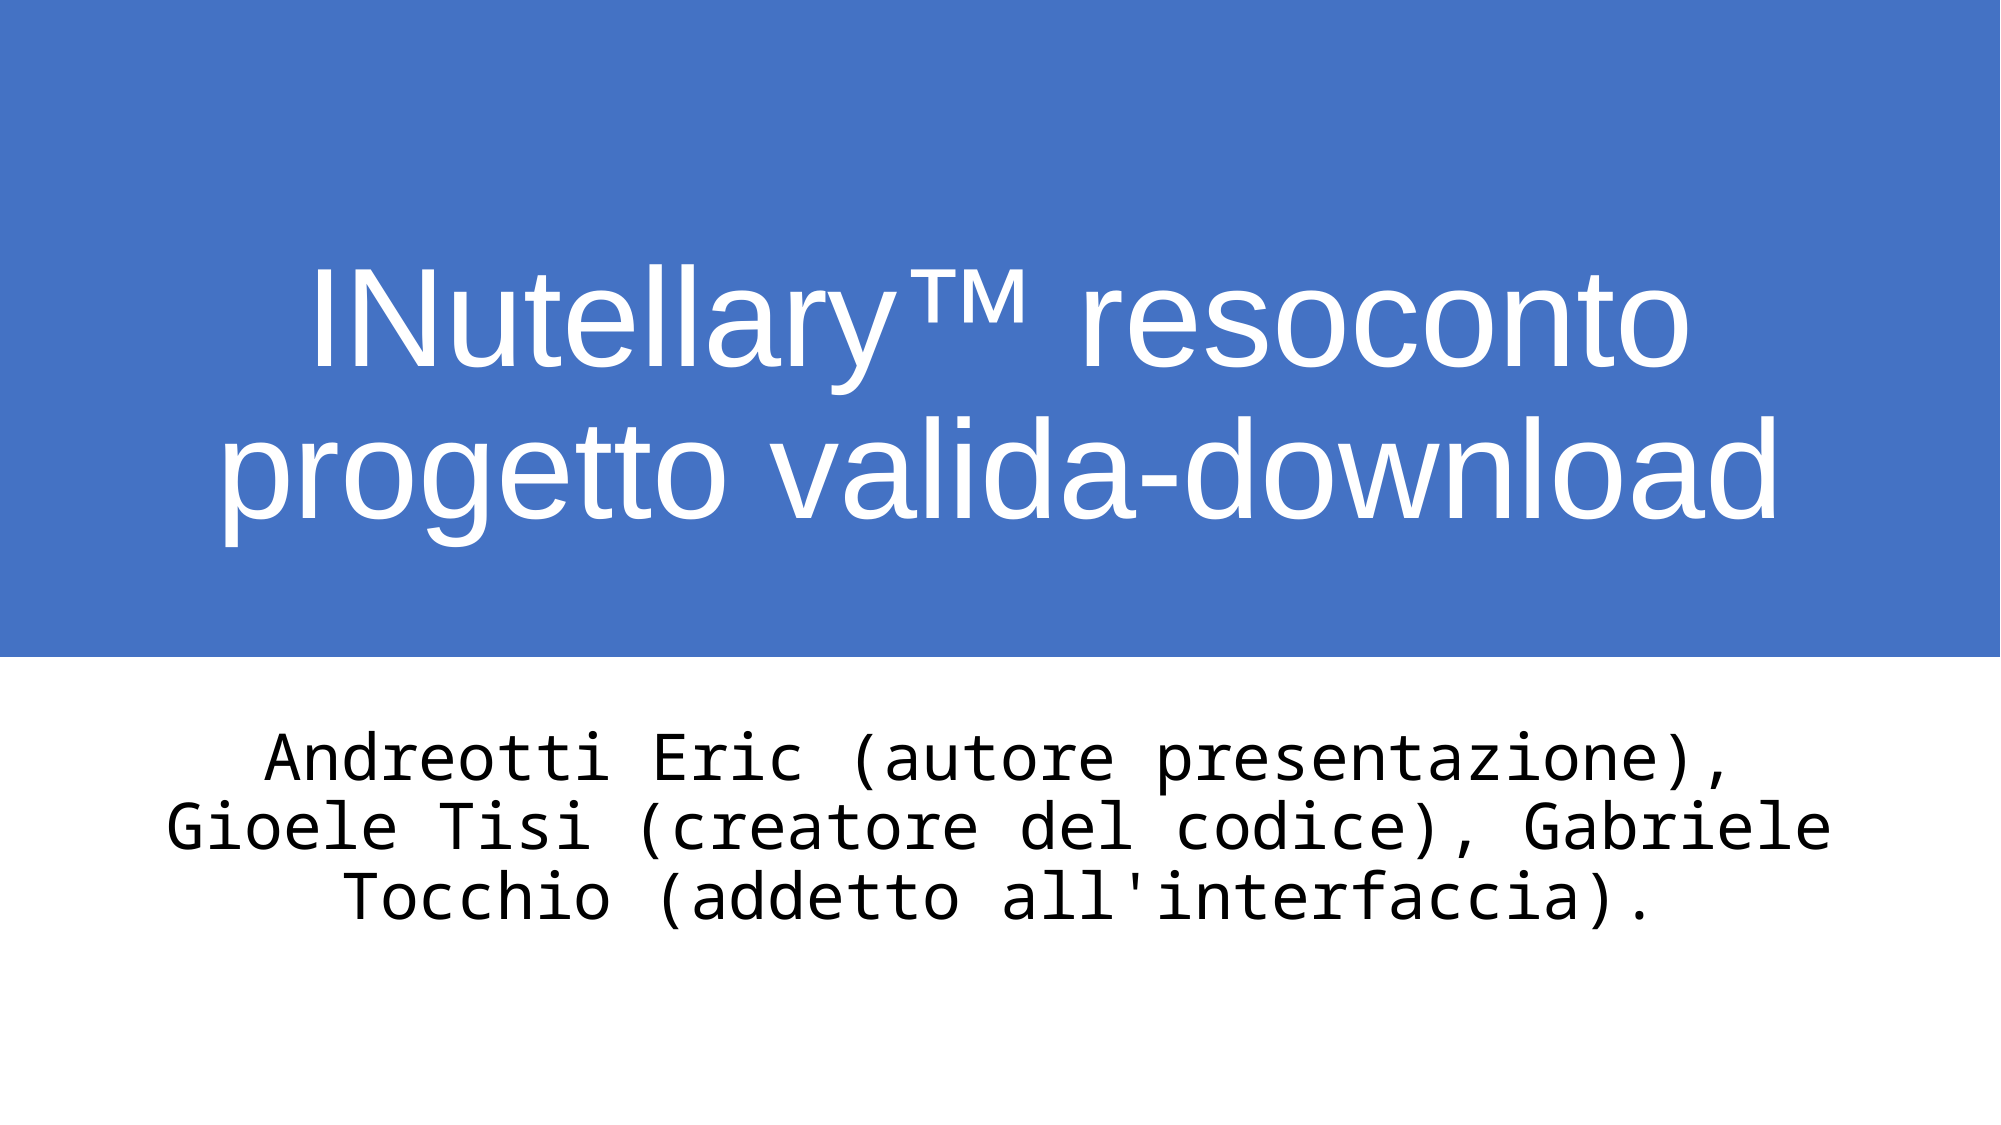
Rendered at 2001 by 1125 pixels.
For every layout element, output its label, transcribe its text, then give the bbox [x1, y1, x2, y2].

text_box [0, 0, 2000, 657]
title INutellary™ resoconto progetto valida-download [137, 119, 1863, 556]
subtitle Andreotti Eric (autore presentazione), Gioele Tisi (creatore del codice), Gabriele Tocchio (addetto all'interfaccia). [137, 716, 1863, 945]
